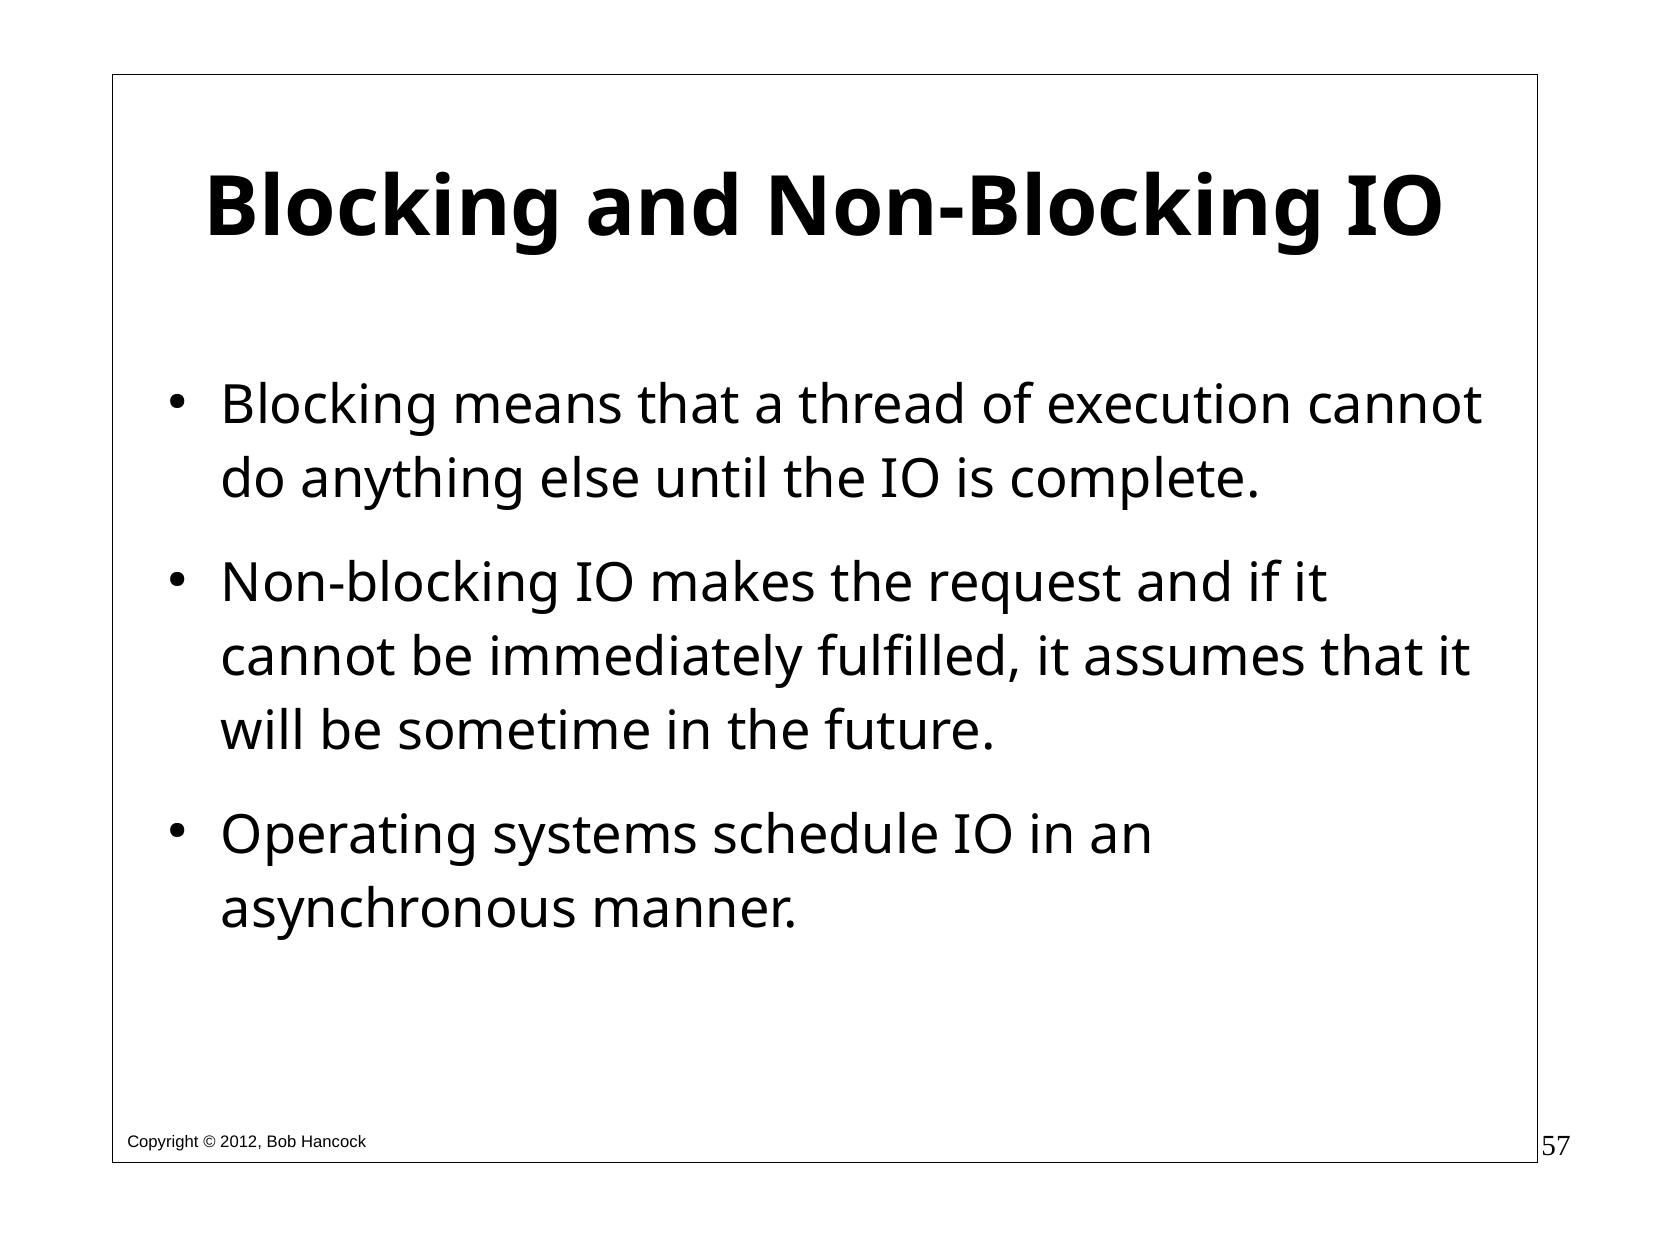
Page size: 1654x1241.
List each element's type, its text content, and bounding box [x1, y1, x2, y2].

text_box Copyright © 2012, Bob Hancock [112, 1125, 382, 1159]
list Blocking means that a thread of execution cannot do anything else until the IO is complete. Non-blocking IO makes the request and if it cannot be immediately fulfilled, it assumes that it will be sometime in the future. Operating systems schedule IO in an asynchronous manner. [150, 262, 1501, 1126]
title Blocking and Non-Blocking IO [112, 146, 1538, 260]
